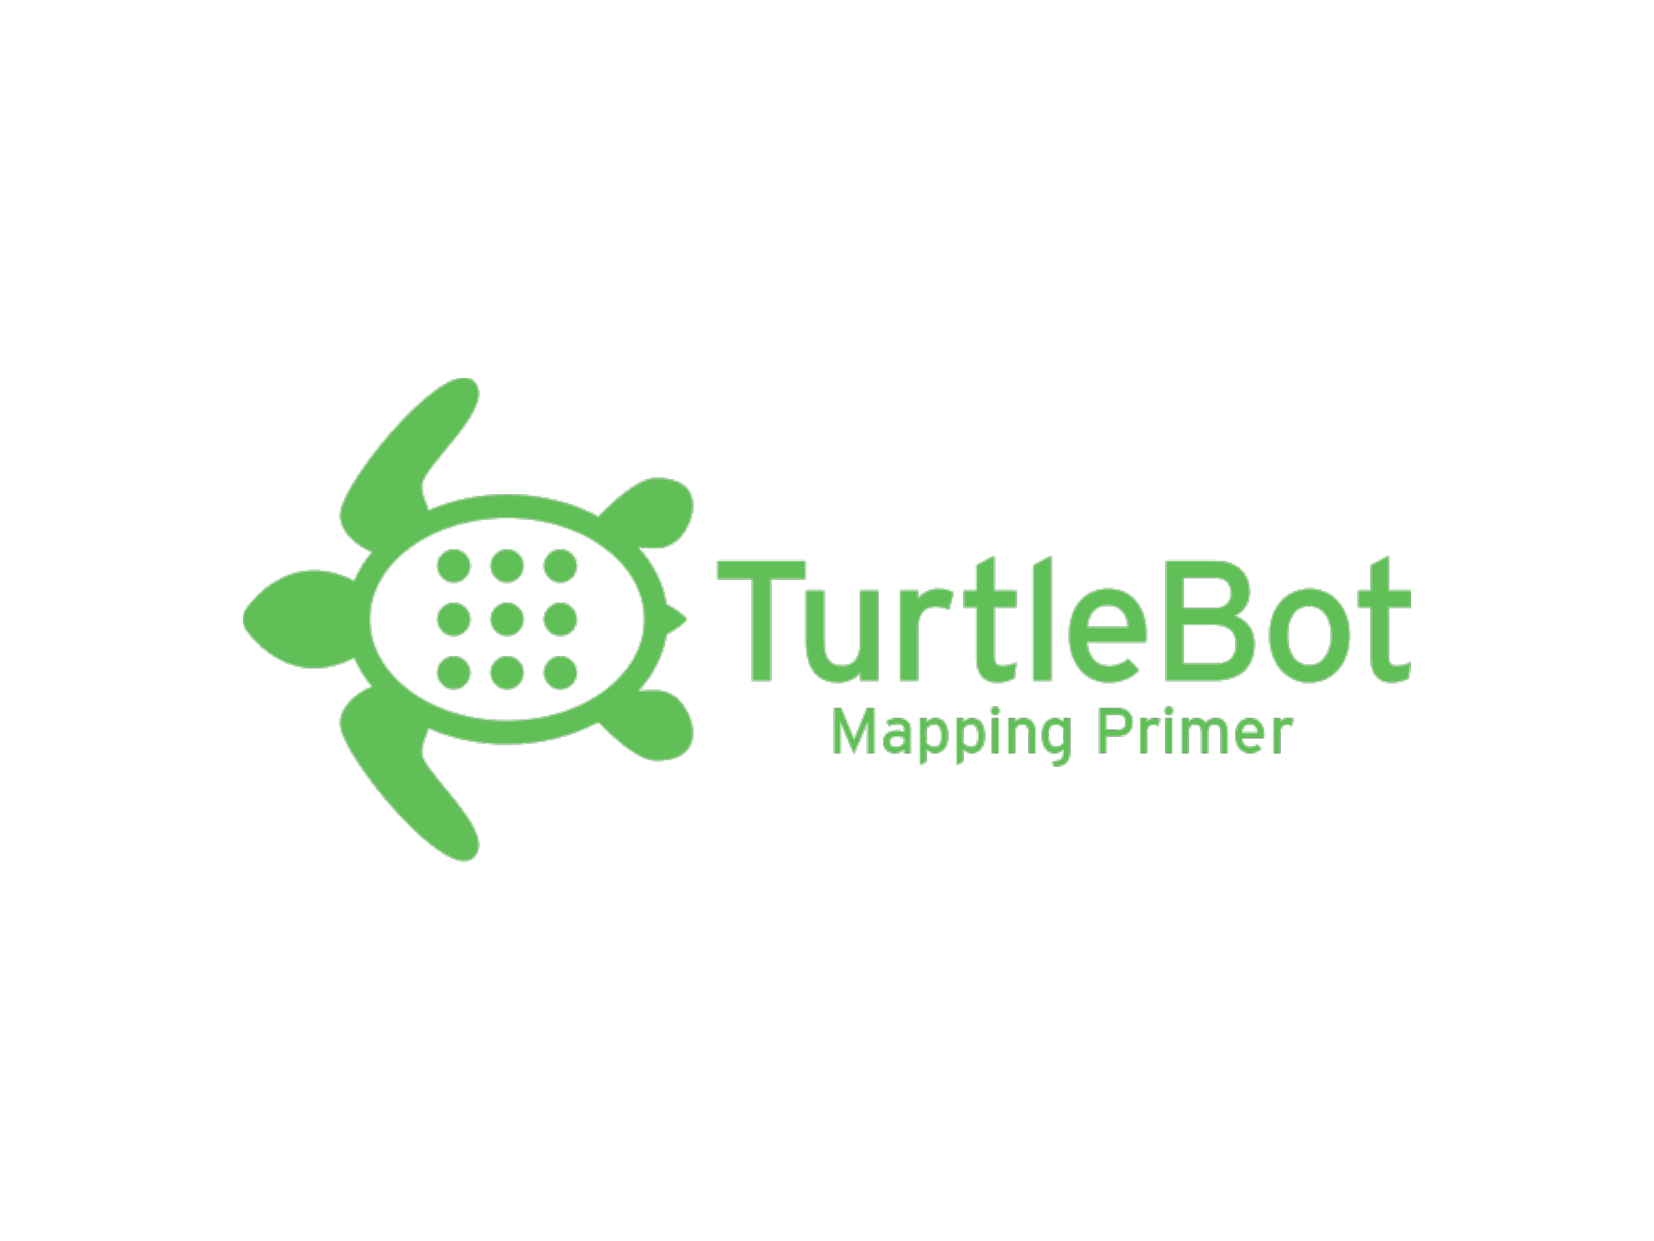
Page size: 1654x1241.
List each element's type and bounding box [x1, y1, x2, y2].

picture [243, 378, 1411, 862]
